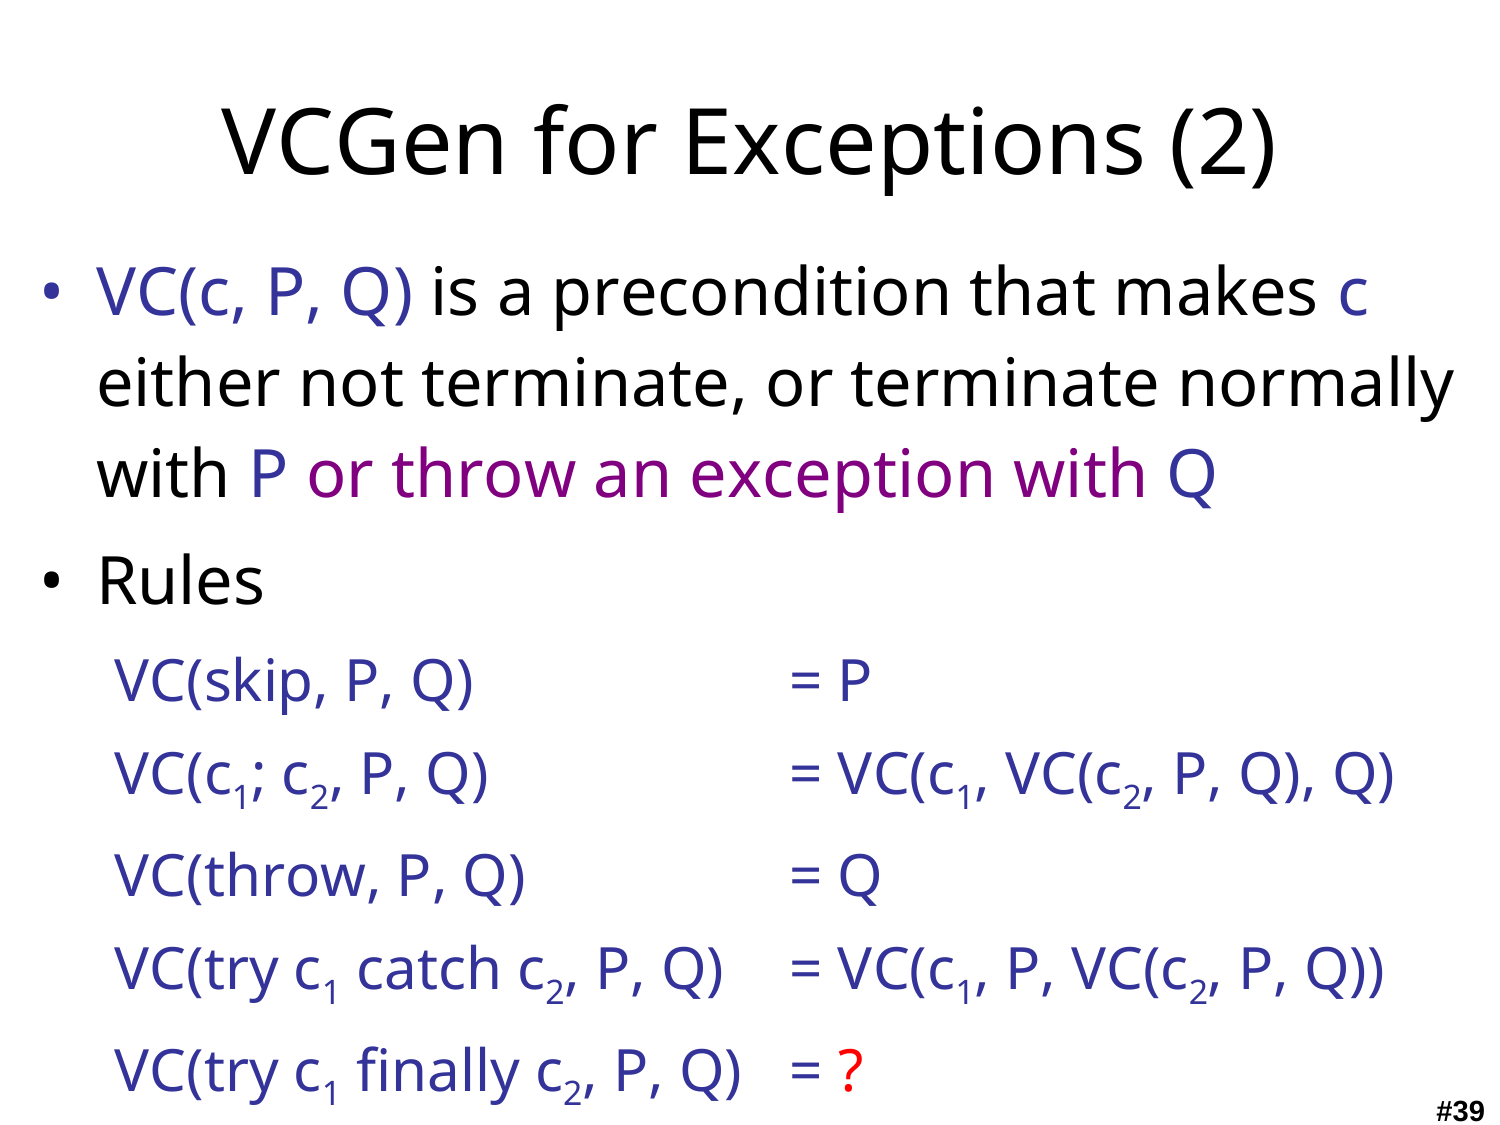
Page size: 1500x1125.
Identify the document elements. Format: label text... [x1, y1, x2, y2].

list VC(c, P, Q) is a precondition that makes c either not terminate, or terminate normally with P or throw an exception with Q Rules VC(skip, P, Q) = P VC(c1; c2, P, Q) = VC(c1, VC(c2, P, Q), Q) VC(throw, P, Q) = Q VC(try c1 catch c2, P, Q) = VC(c1, P, VC(c2, P, Q)) VC(try c1 finally c2, P, Q) = ? [24, 236, 1476, 1101]
title VCGen for Exceptions (2) [24, 45, 1476, 233]
